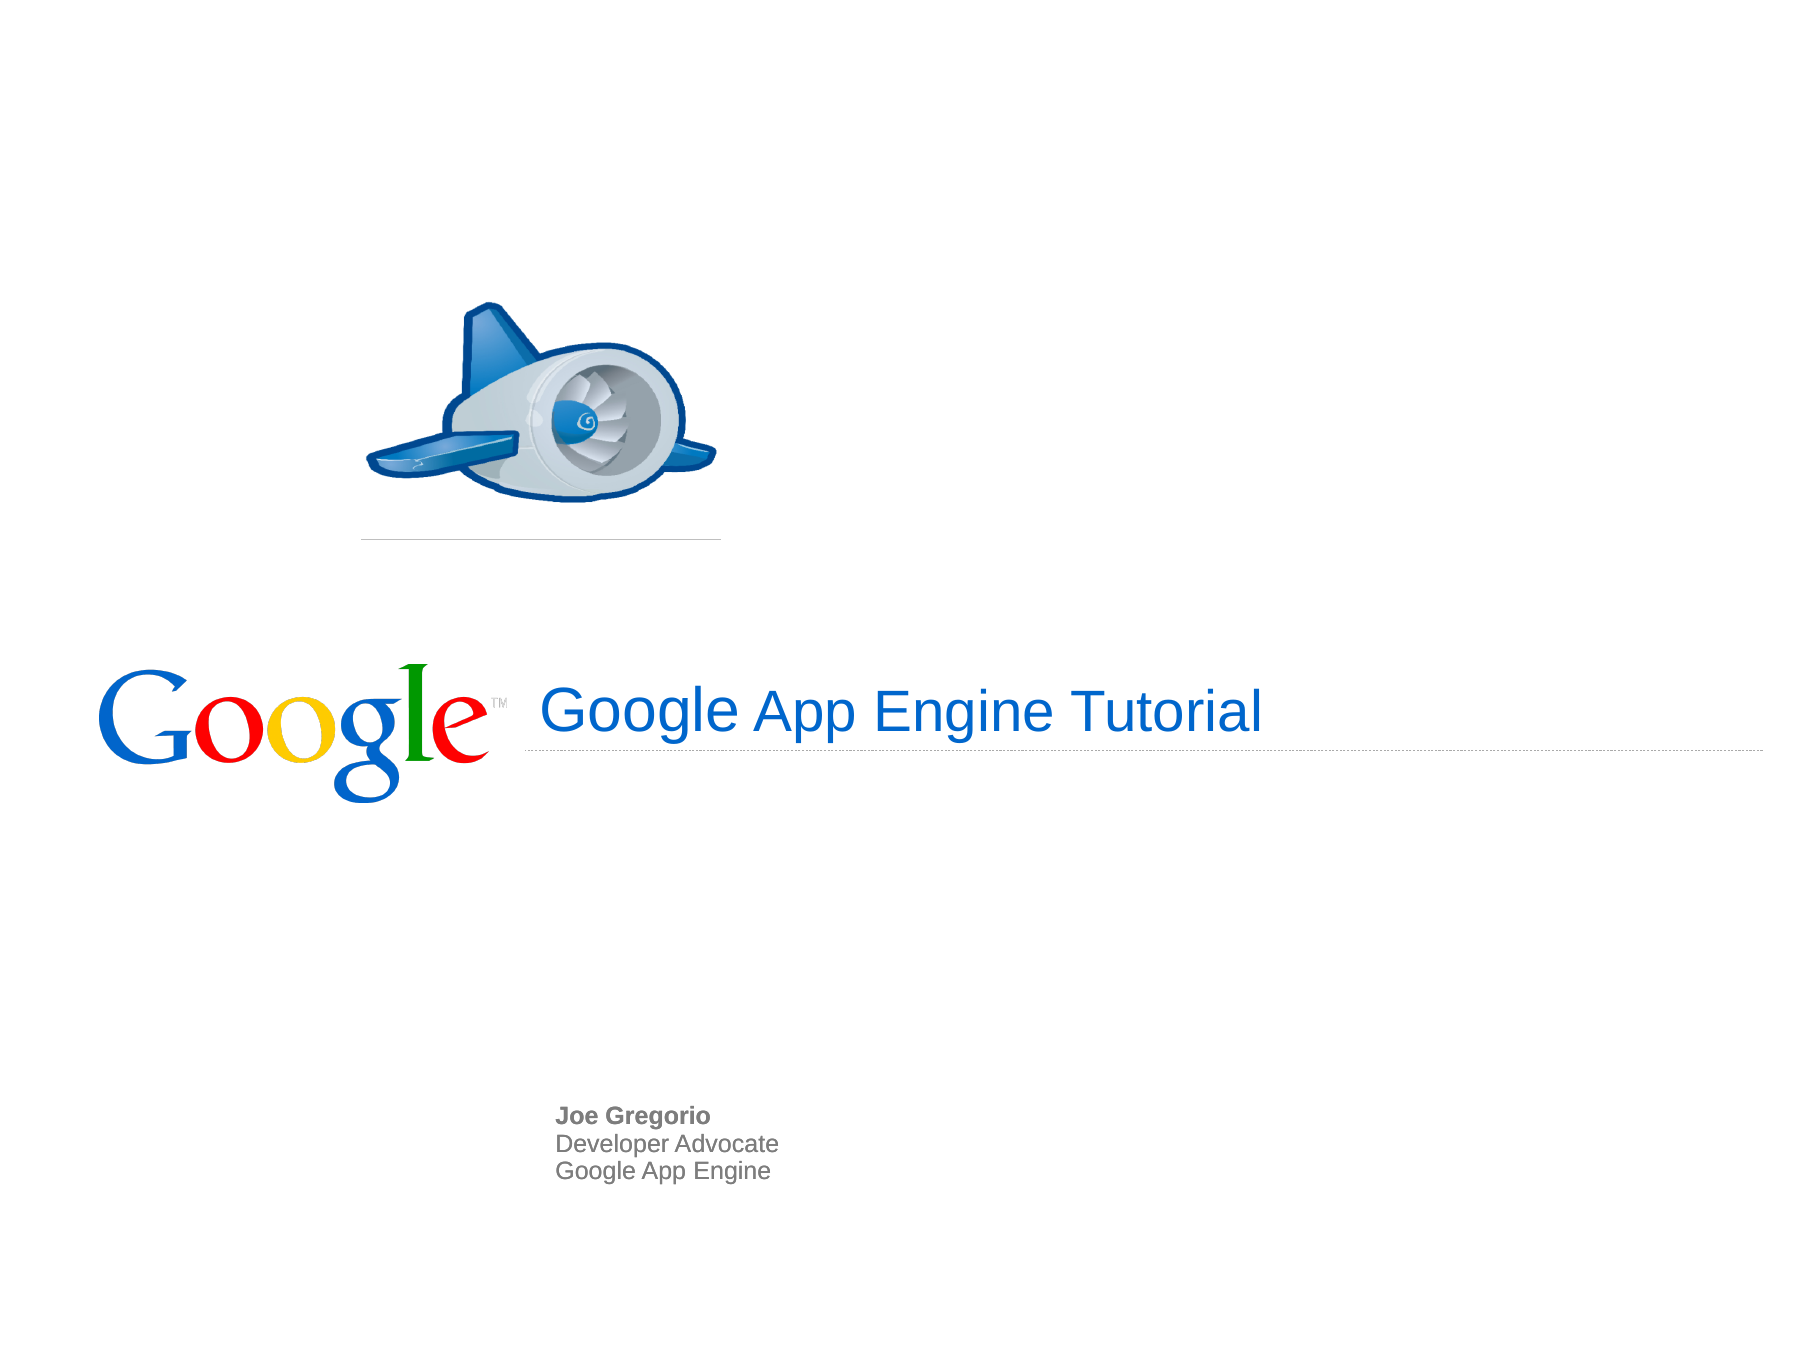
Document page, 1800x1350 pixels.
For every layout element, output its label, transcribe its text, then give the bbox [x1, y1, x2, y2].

text_box Joe Gregorio Developer Advocate Google App Engine [540, 1096, 795, 1194]
picture [99, 664, 507, 803]
title Google App Engine Tutorial [539, 539, 1751, 752]
picture [360, 269, 721, 540]
